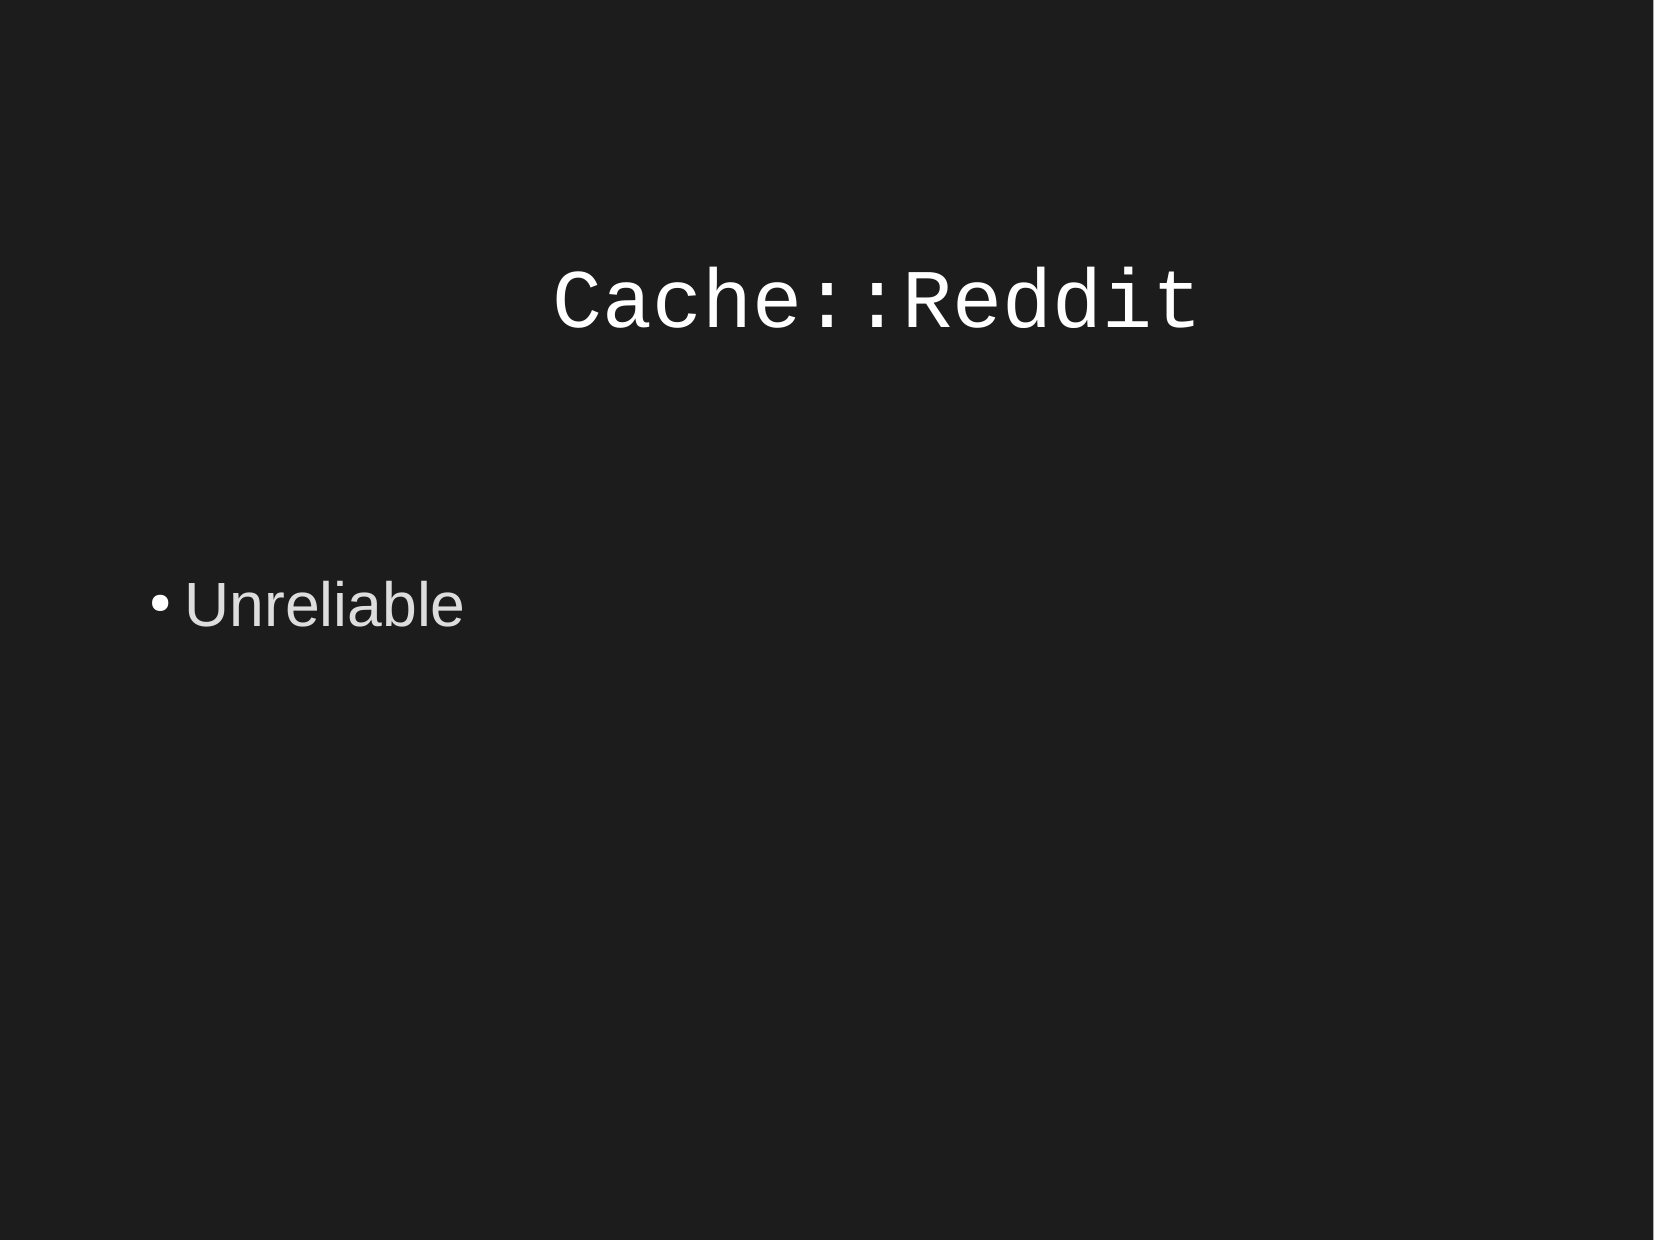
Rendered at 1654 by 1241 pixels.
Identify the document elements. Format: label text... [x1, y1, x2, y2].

text_box Cache::Reddit Unreliable [134, 250, 1621, 985]
